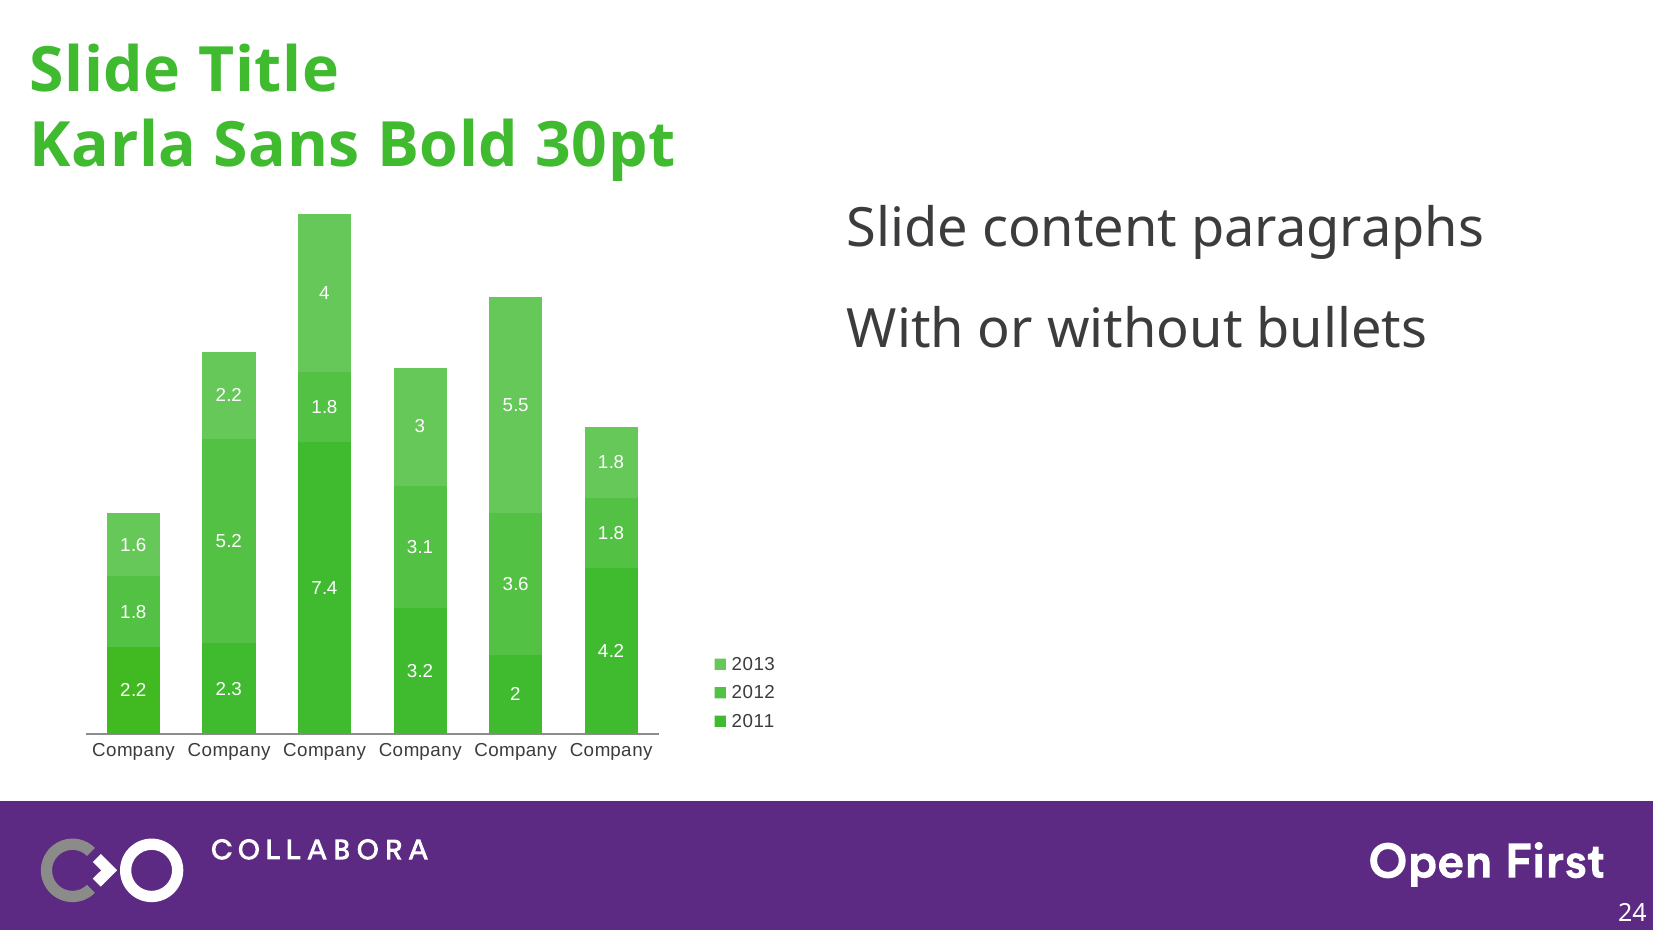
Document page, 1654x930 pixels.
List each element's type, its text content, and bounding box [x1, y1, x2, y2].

chart [41, 160, 809, 804]
title Slide Title Karla Sans Bold 30pt [29, 28, 1602, 147]
list Slide content paragraphs With or without bullets [846, 160, 1614, 804]
